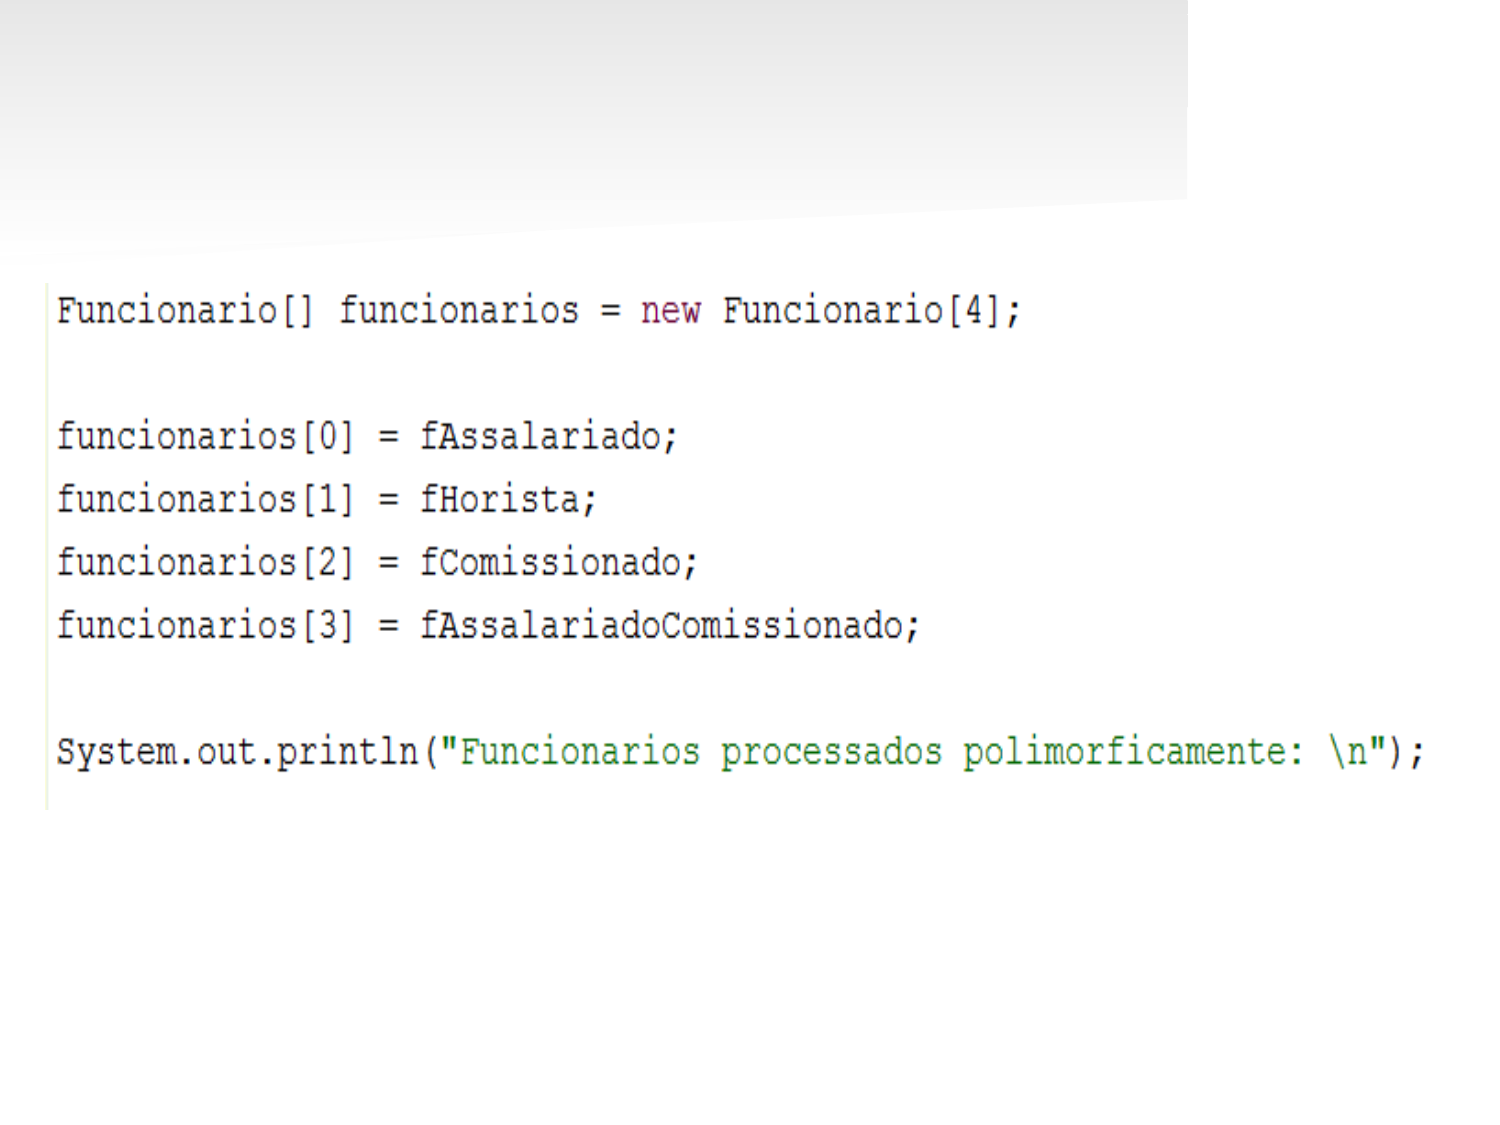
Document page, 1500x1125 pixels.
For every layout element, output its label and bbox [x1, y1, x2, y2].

picture [45, 283, 1456, 811]
